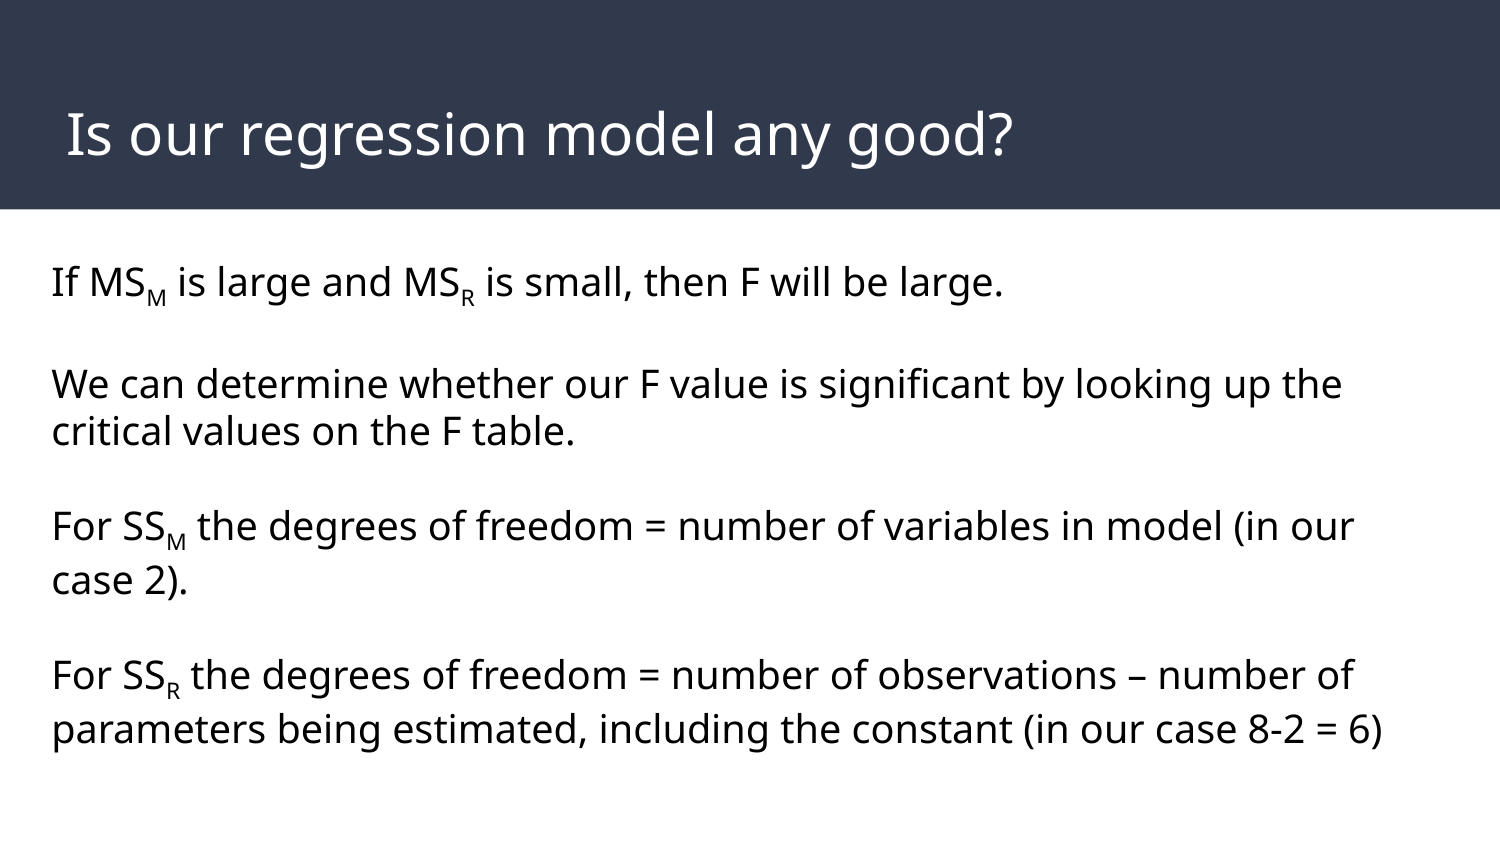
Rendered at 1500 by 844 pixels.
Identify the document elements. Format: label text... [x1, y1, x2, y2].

text_box If MSM is large and MSR is small, then F will be large. We can determine whether our F value is significant by looking up the critical values on the F table. For SSM the degrees of freedom = number of variables in model (in our case 2). For SSR the degrees of freedom = number of observations – number of parameters being estimated, including the constant (in our case 8-2 = 6) [36, 242, 1449, 809]
title Is our regression model any good? [51, 82, 1449, 185]
